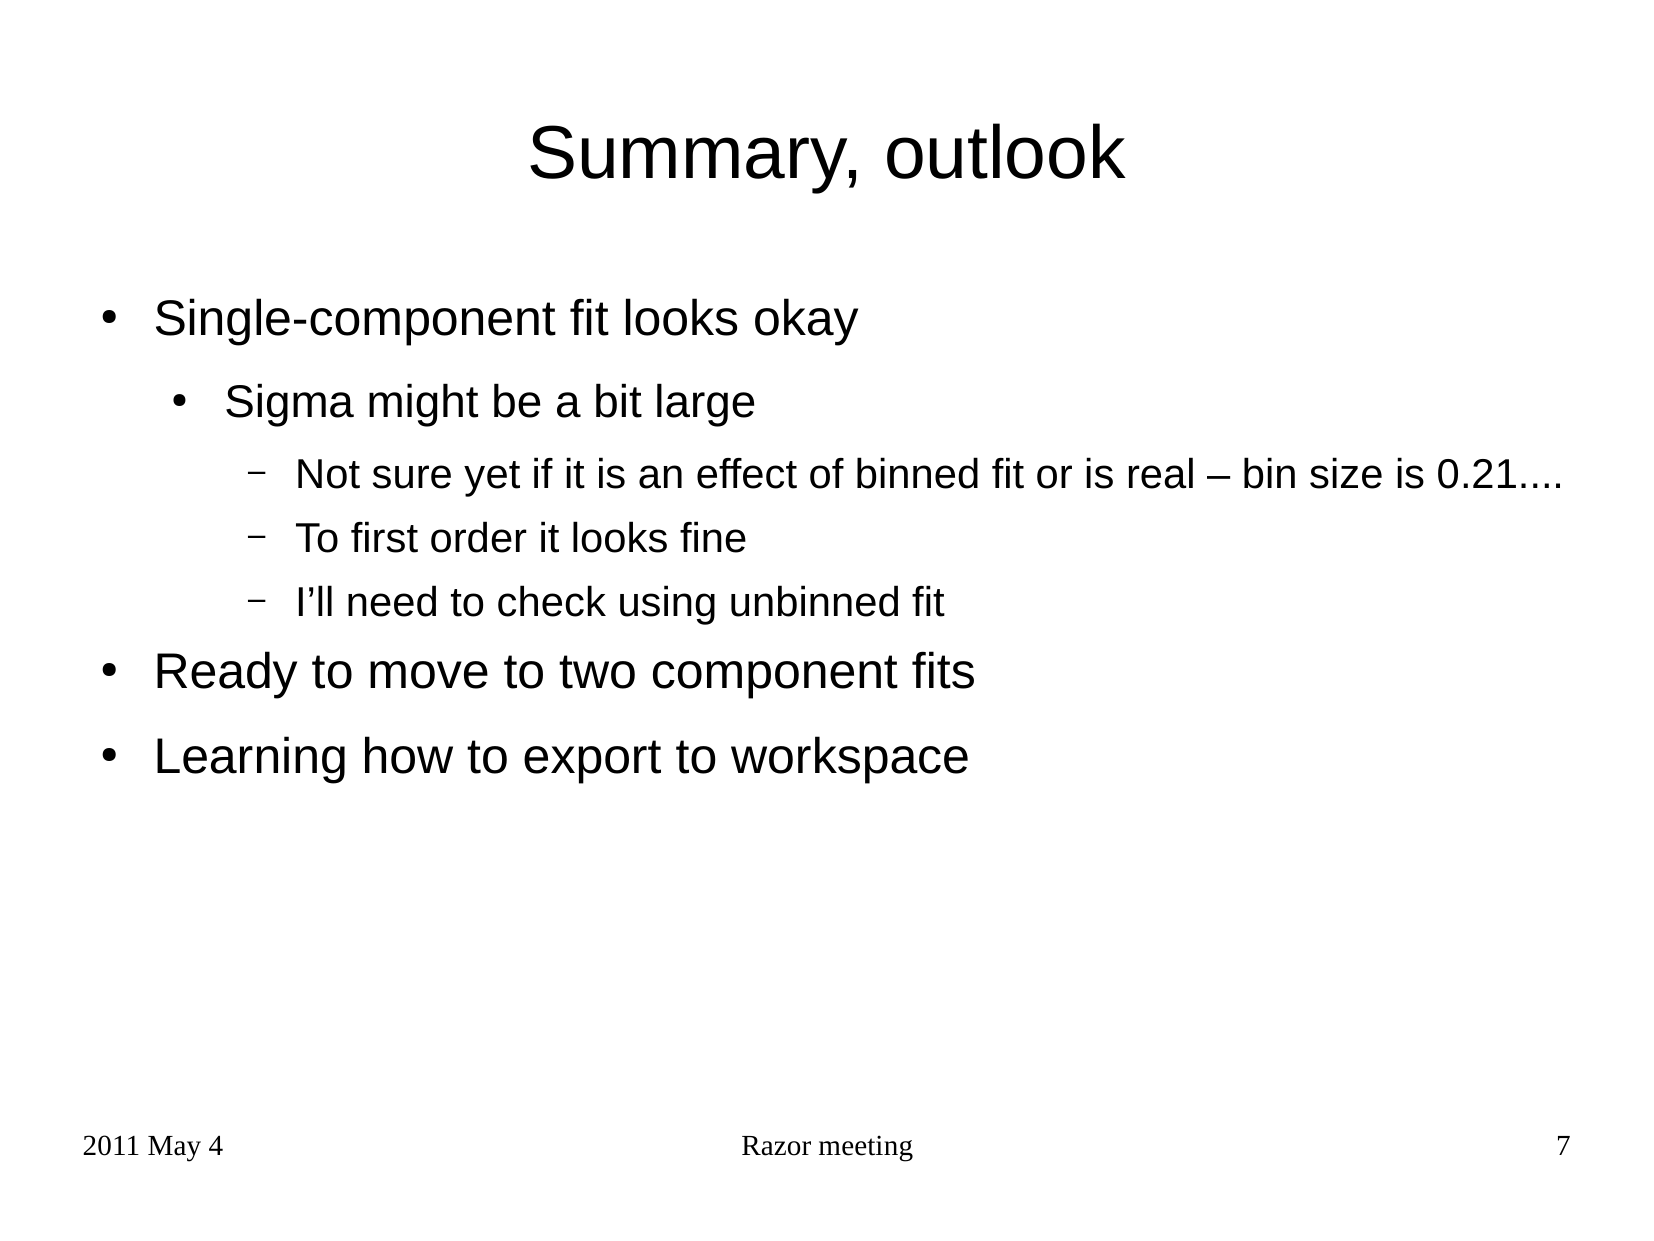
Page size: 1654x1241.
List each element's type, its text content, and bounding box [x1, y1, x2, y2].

title Summary, outlook [82, 56, 1571, 250]
list Single-component fit looks okay Sigma might be a bit large Not sure yet if it is an effect of binned fit or is real – bin size is 0.21.... To first order it looks fine I’ll need to check using unbinned fit Ready to move to two component fits Learning how to export to workspace [82, 290, 1571, 1094]
